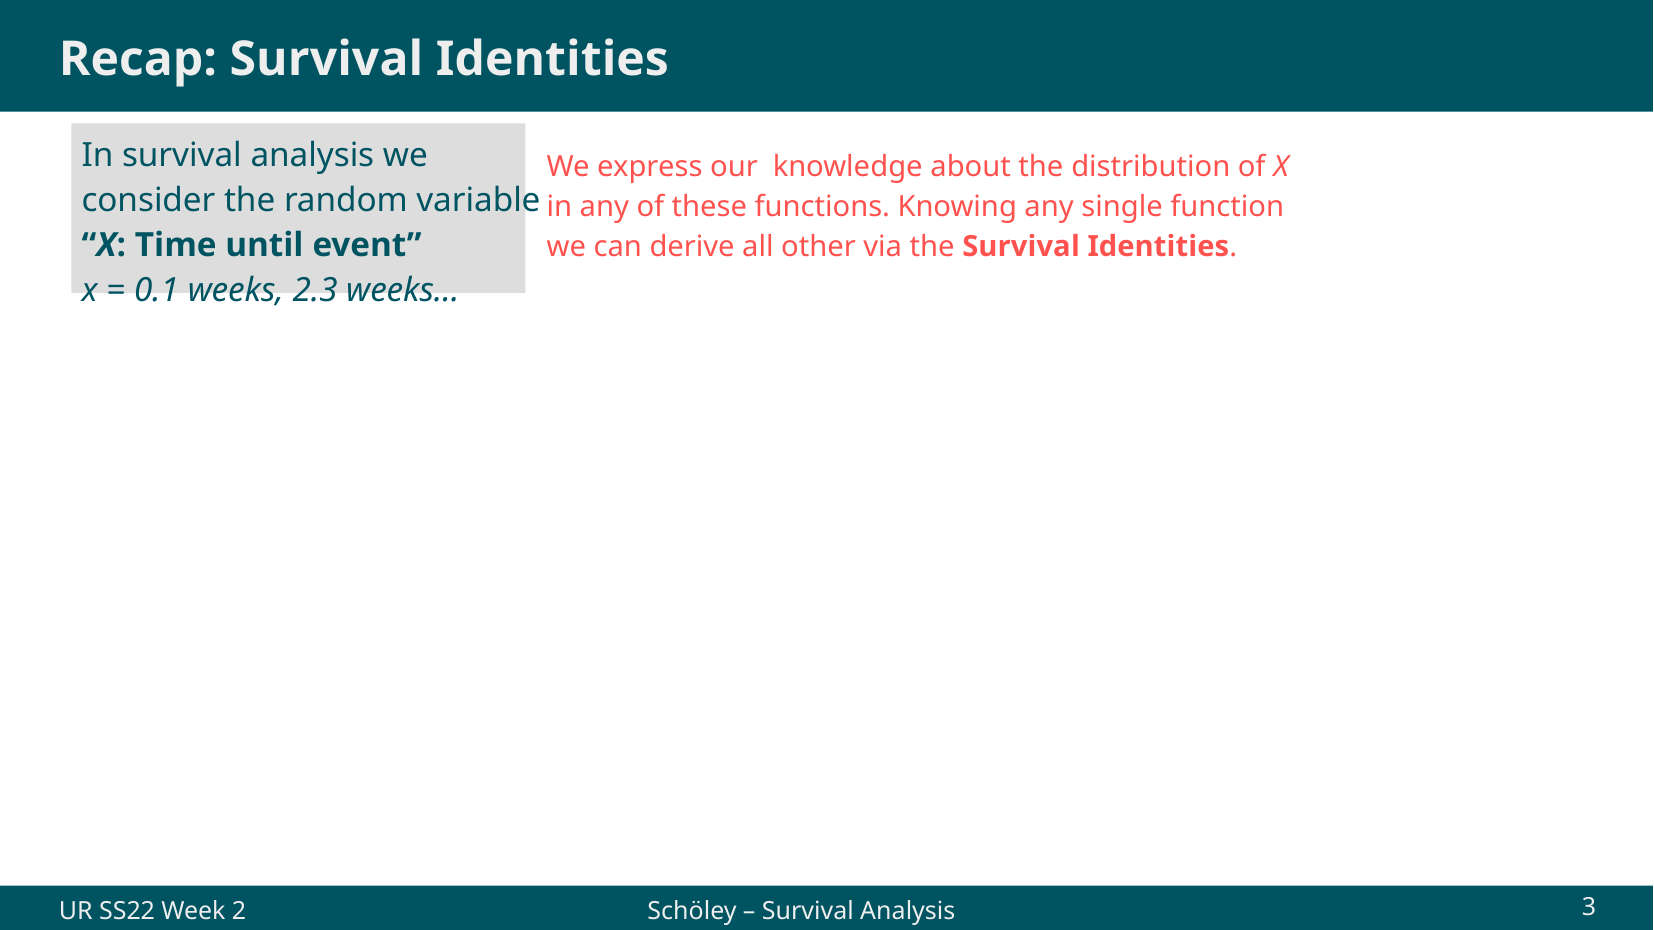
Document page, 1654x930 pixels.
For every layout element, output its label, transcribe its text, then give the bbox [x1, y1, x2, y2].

text_box We express our knowledge about the distribution of X in any of these functions. Knowing any single function we can derive all other via the Survival Identities. [531, 138, 1321, 257]
text_box In survival analysis we consider the random variable “X: Time until event” x = 0.1 weeks, 2.3 weeks… [66, 123, 526, 293]
title Recap: Survival Identities [58, 0, 1594, 117]
